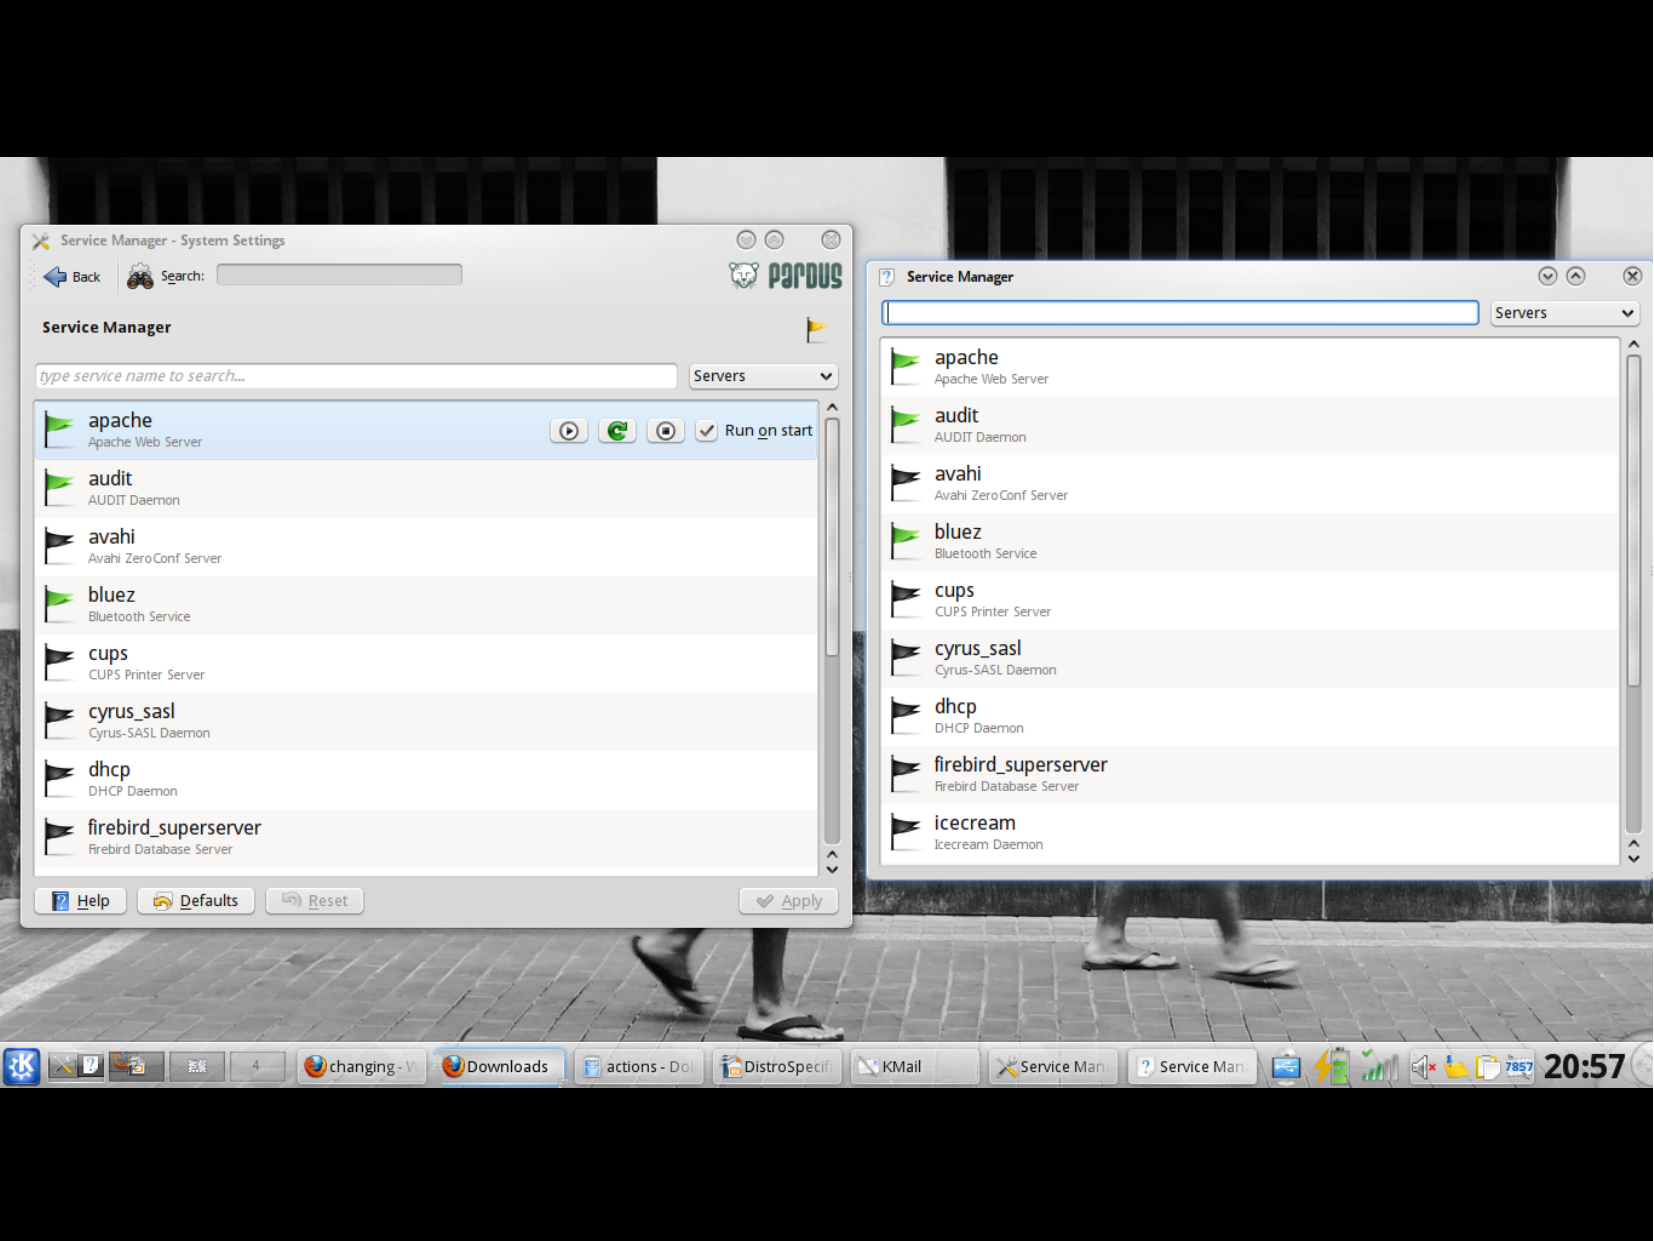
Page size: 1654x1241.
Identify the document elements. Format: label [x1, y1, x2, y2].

picture [0, 157, 1653, 1088]
